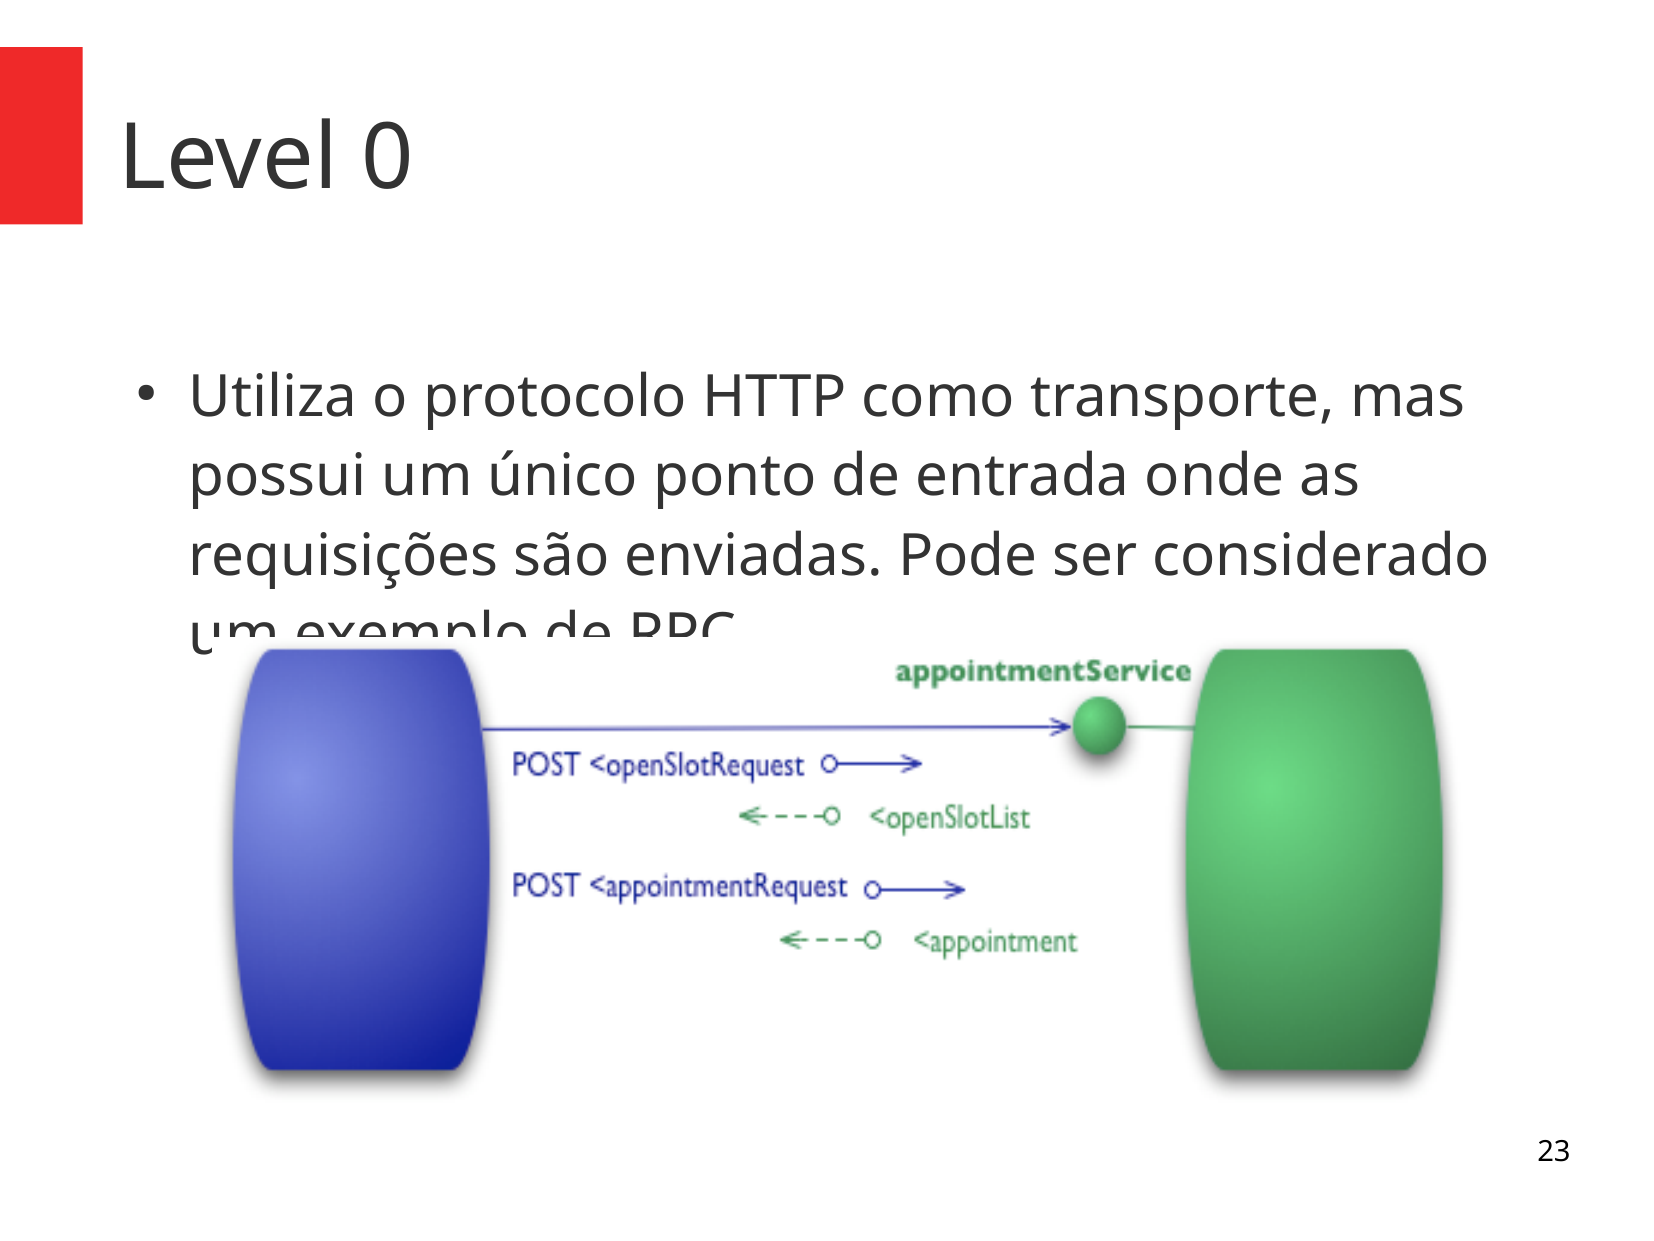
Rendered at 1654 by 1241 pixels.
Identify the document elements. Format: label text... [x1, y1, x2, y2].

picture [212, 637, 1465, 1105]
title Level 0 [118, 49, 1571, 257]
list Utiliza o protocolo HTTP como transporte, mas possui um único ponto de entrada onde as requisições são enviadas. Pode ser considerado um exemplo de RPC. [118, 354, 1536, 1074]
